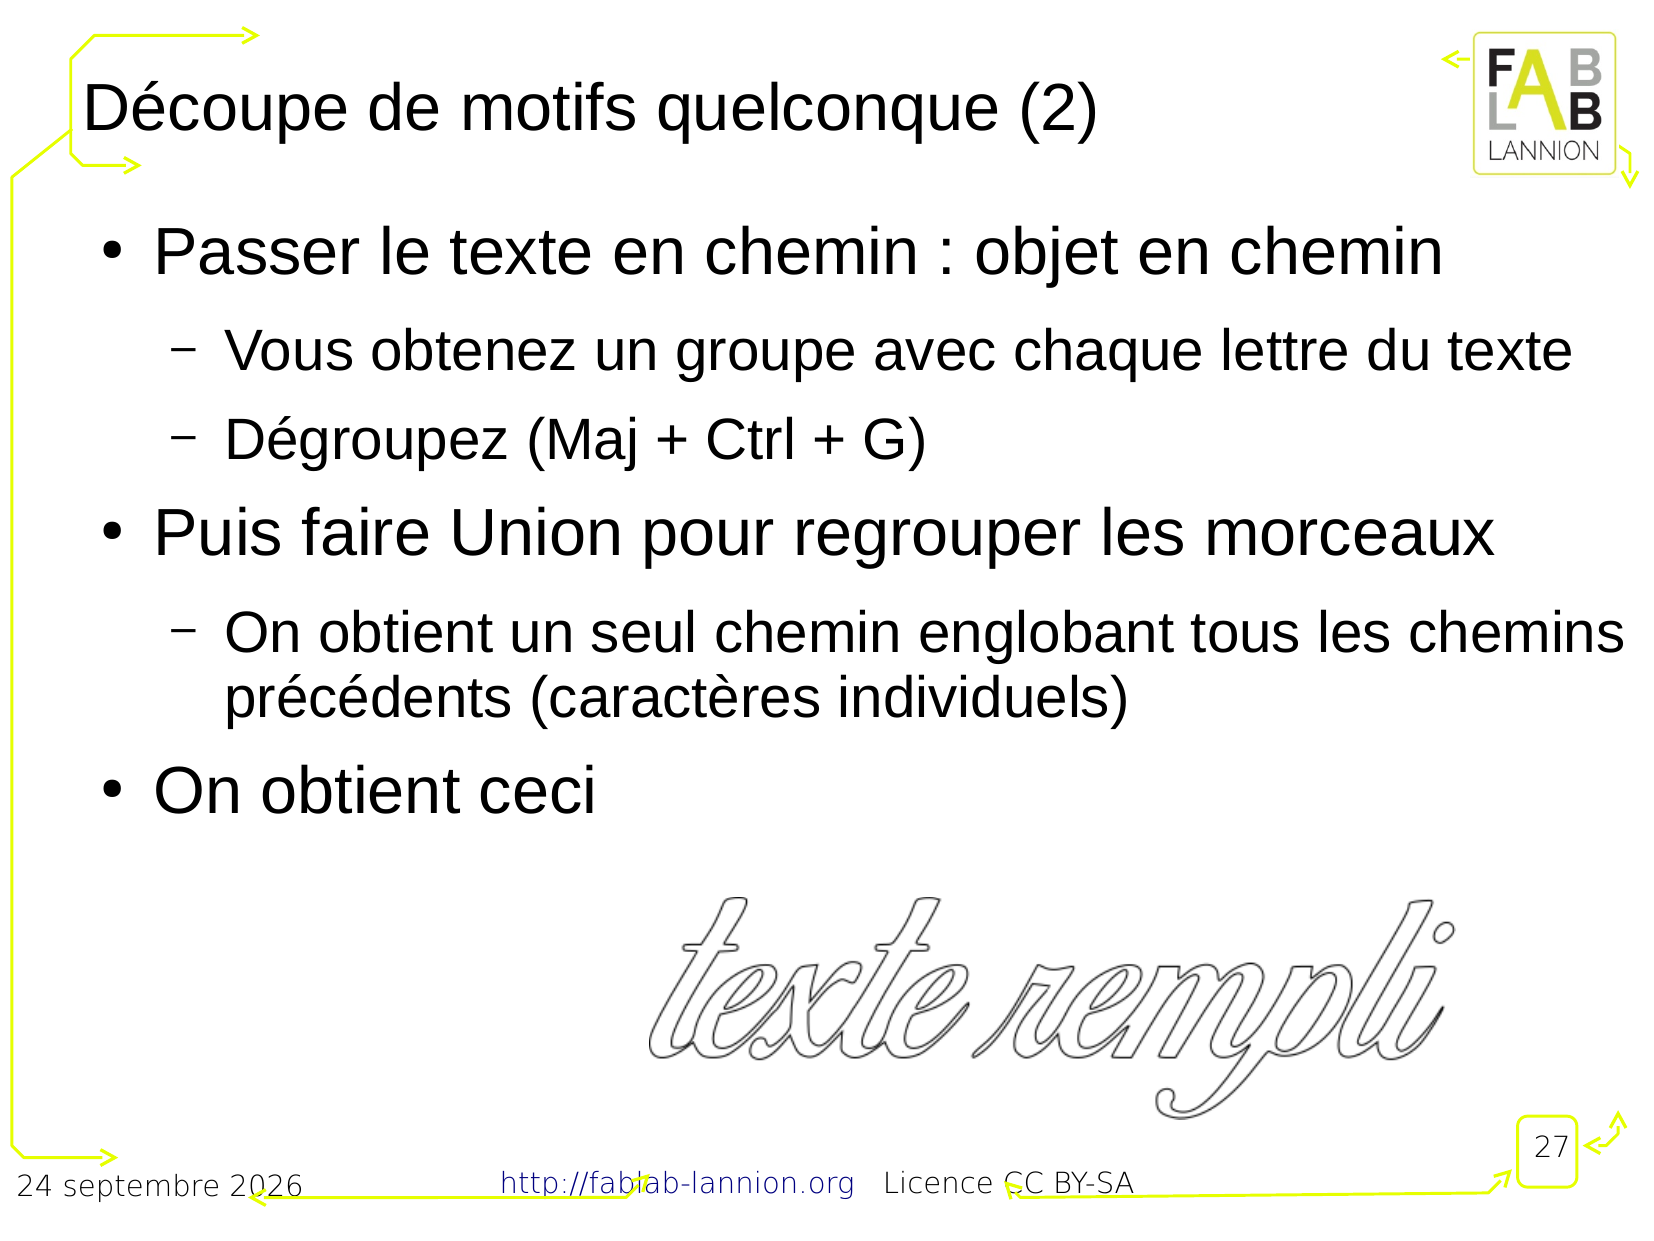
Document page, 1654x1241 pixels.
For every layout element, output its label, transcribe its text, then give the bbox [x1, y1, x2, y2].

list Passer le texte en chemin : objet en chemin Vous obtenez un groupe avec chaque lettre du texte Dégroupez (Maj + Ctrl + G) Puis faire Union pour regrouper les morceaux On obtient un seul chemin englobant tous les chemins précédents (caractères individuels) On obtient ceci [82, 213, 1642, 1075]
title Découpe de motifs quelconque (2) [82, 49, 1441, 166]
picture [1470, 29, 1619, 178]
picture [649, 897, 1456, 1120]
